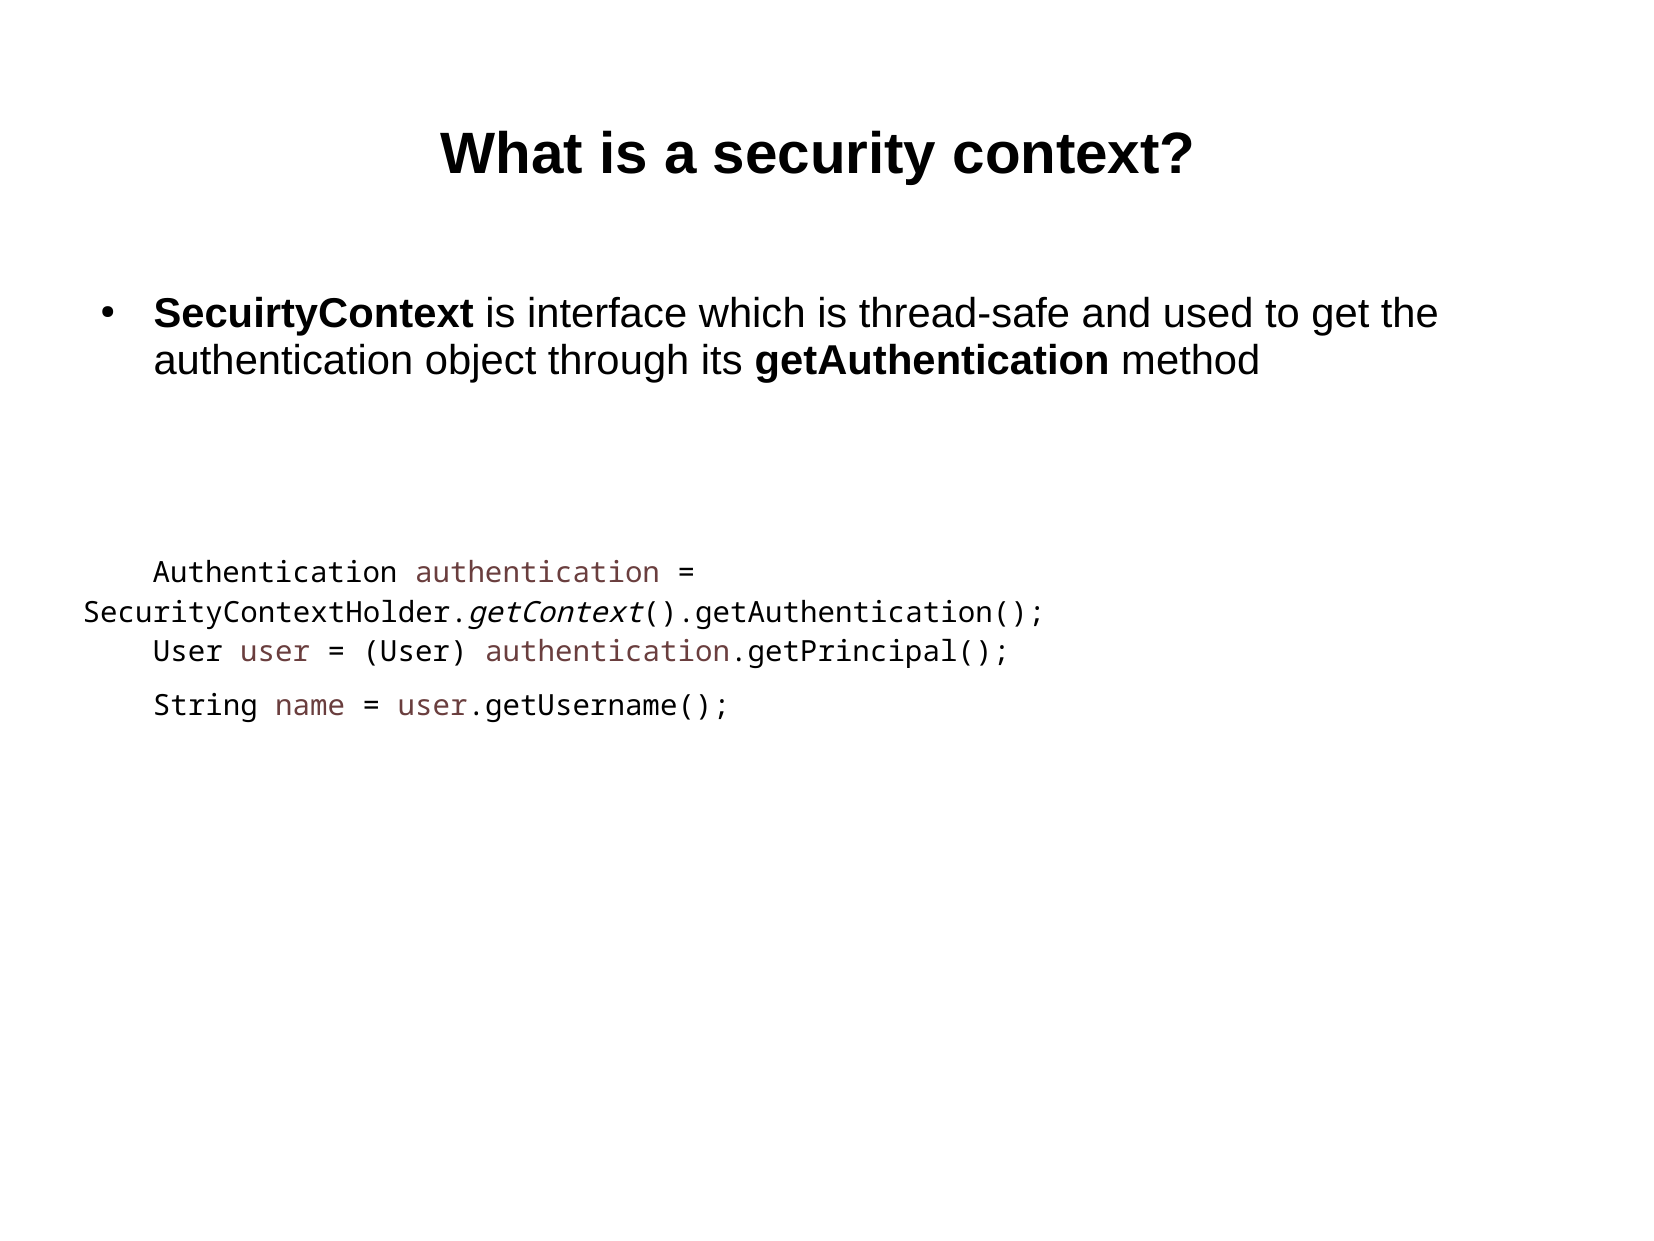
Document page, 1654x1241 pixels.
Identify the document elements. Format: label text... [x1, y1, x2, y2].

title What is a security context? [82, 49, 1571, 257]
list SecuirtyContext is interface which is thread-safe and used to get the authentication object through its getAuthentication method Authentication authentication = SecurityContextHolder.getContext().getAuthentication(); User user = (User) authentication.getPrincipal(); String name = user.getUsername(); [82, 290, 1571, 1153]
